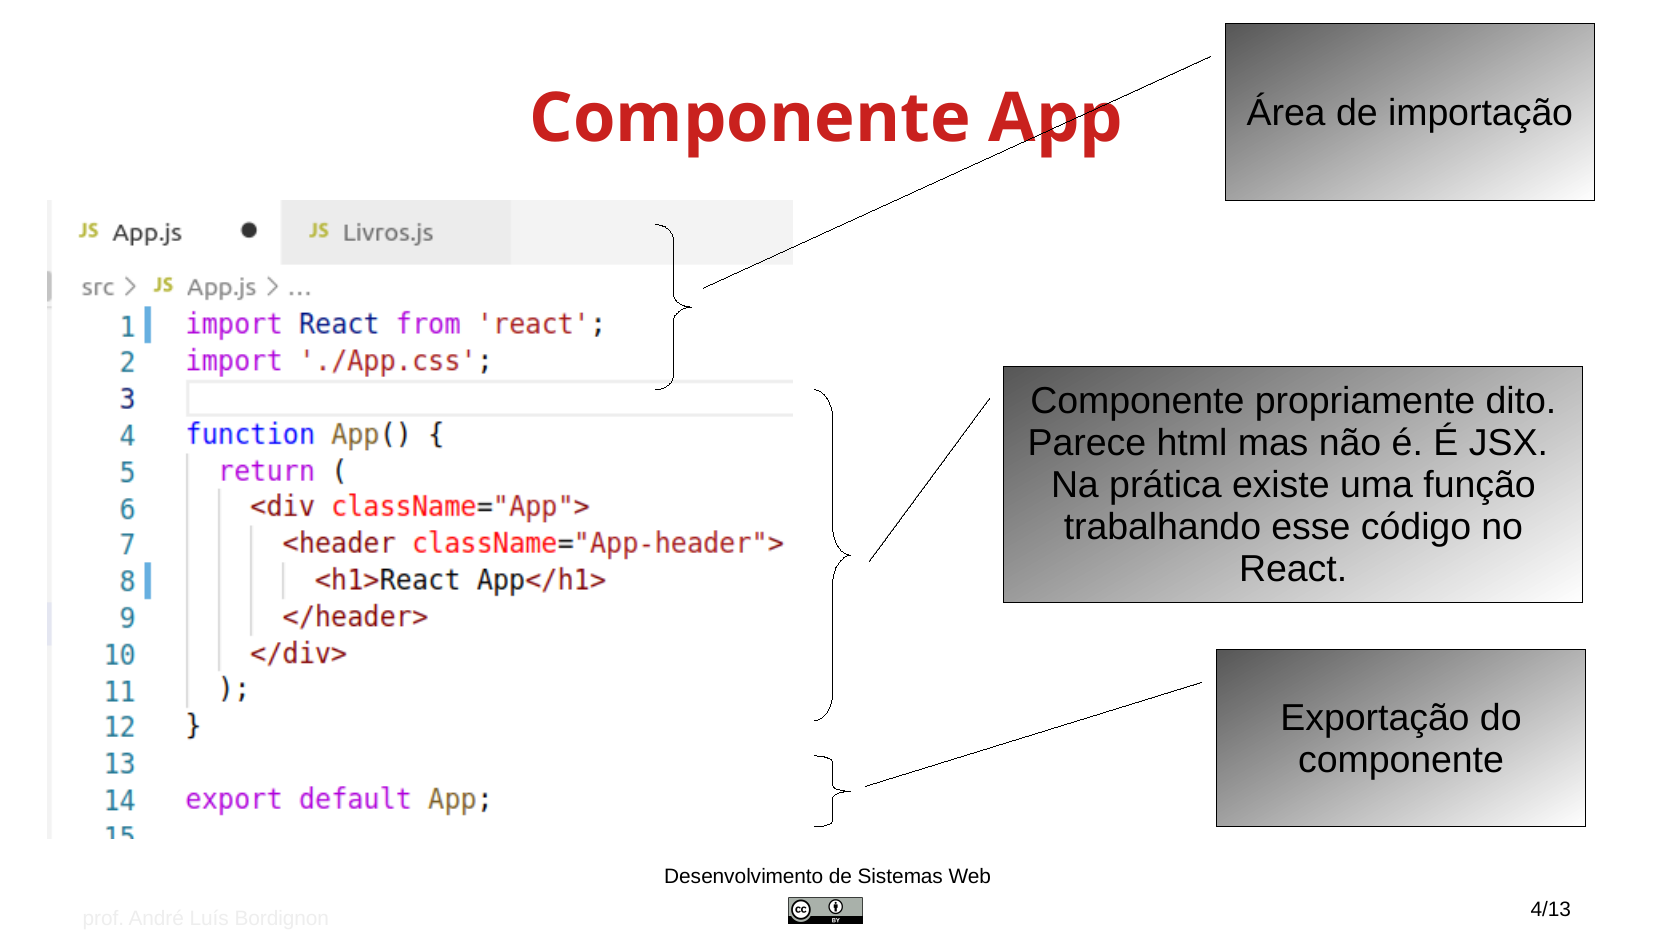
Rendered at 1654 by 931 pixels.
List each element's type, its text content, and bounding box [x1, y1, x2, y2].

picture [47, 200, 793, 839]
title Componente App [82, 37, 1225, 193]
text_box Exportação do componente [1217, 650, 1586, 827]
picture [788, 897, 863, 924]
text_box Componente propriamente dito. Parece html mas não é. É JSX. Na prática existe uma função trabalhando esse código no React. [1004, 366, 1583, 602]
text_box Área de importação [1225, 24, 1594, 201]
